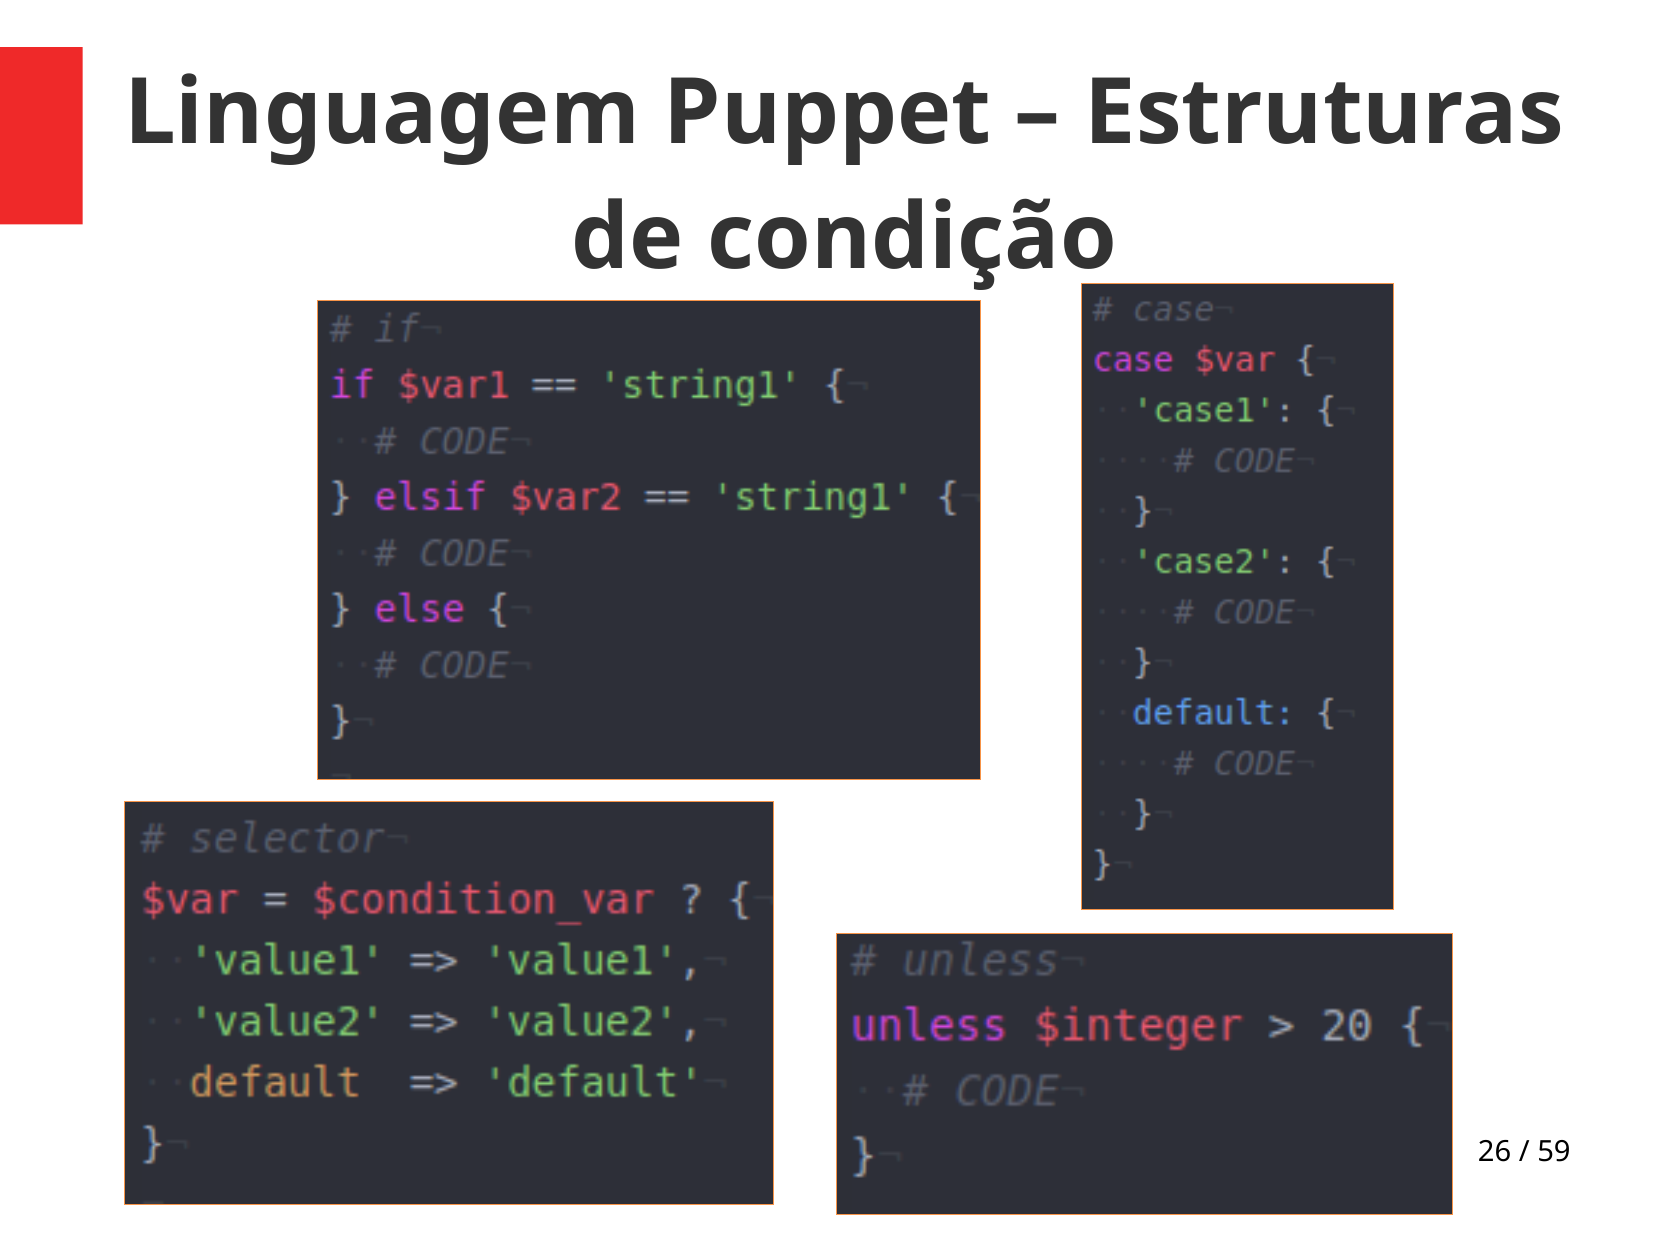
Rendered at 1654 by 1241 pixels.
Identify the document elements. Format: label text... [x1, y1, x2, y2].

picture [836, 933, 1453, 1215]
title Linguagem Puppet – Estruturas de condição [118, 63, 1571, 278]
picture [1081, 283, 1394, 910]
picture [124, 801, 774, 1205]
picture [317, 300, 981, 780]
